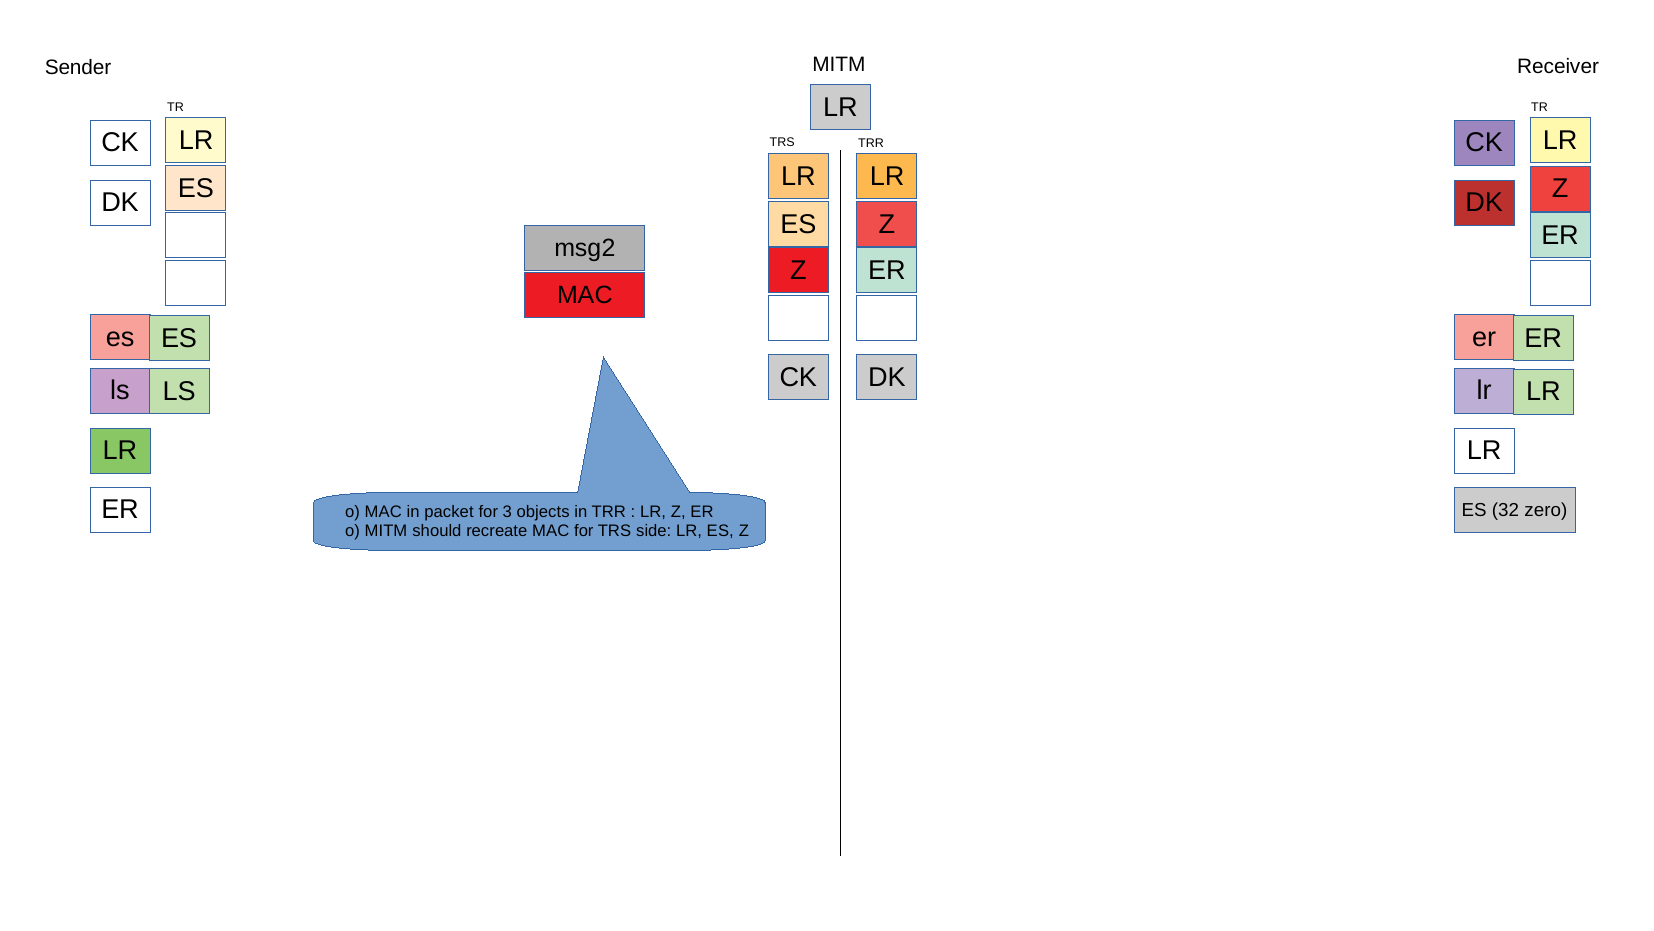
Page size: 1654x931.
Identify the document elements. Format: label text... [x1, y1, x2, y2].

text_box [1530, 260, 1591, 306]
text_box ES [149, 315, 210, 361]
text_box Z [768, 247, 829, 293]
text_box Receiver [1502, 47, 1654, 93]
text_box TRS [754, 128, 815, 172]
text_box ES [165, 165, 226, 211]
text_box Z [856, 201, 917, 247]
text_box ES [768, 201, 829, 247]
text_box LR [810, 84, 871, 130]
text_box LR [1454, 428, 1515, 474]
text_box es [90, 314, 151, 360]
text_box [165, 260, 226, 306]
text_box LR [1513, 369, 1574, 415]
text_box MITM [797, 45, 886, 91]
text_box LR [768, 153, 829, 199]
text_box LR [856, 153, 917, 199]
text_box o) MAC in packet for 3 objects in TRR : LR, Z, ER o) MITM should recreate MAC for TRS side: LR, ES, Z [313, 356, 766, 551]
text_box ER [1513, 315, 1574, 361]
text_box DK [1454, 180, 1515, 226]
text_box msg2 [524, 225, 645, 271]
text_box [165, 212, 226, 258]
text_box ER [1530, 212, 1591, 258]
text_box DK [856, 354, 917, 400]
text_box [856, 295, 917, 341]
text_box TR [152, 92, 213, 136]
text_box CK [90, 120, 151, 166]
text_box TR [1516, 92, 1577, 136]
text_box lr [1454, 368, 1515, 414]
text_box DK [90, 180, 151, 226]
text_box ER [90, 487, 151, 533]
text_box LR [1530, 117, 1591, 163]
text_box Sender [30, 48, 196, 94]
text_box LR [165, 117, 226, 163]
text_box CK [1454, 120, 1515, 166]
text_box ER [856, 247, 917, 293]
text_box LS [149, 368, 210, 414]
text_box ls [90, 368, 149, 414]
text_box TRR [843, 128, 904, 172]
text_box MAC [524, 272, 645, 318]
text_box Z [1530, 166, 1591, 212]
text_box er [1454, 314, 1515, 360]
text_box ES (32 zero) [1454, 487, 1576, 533]
text_box CK [768, 354, 829, 400]
text_box LR [90, 428, 151, 474]
text_box [768, 295, 829, 341]
